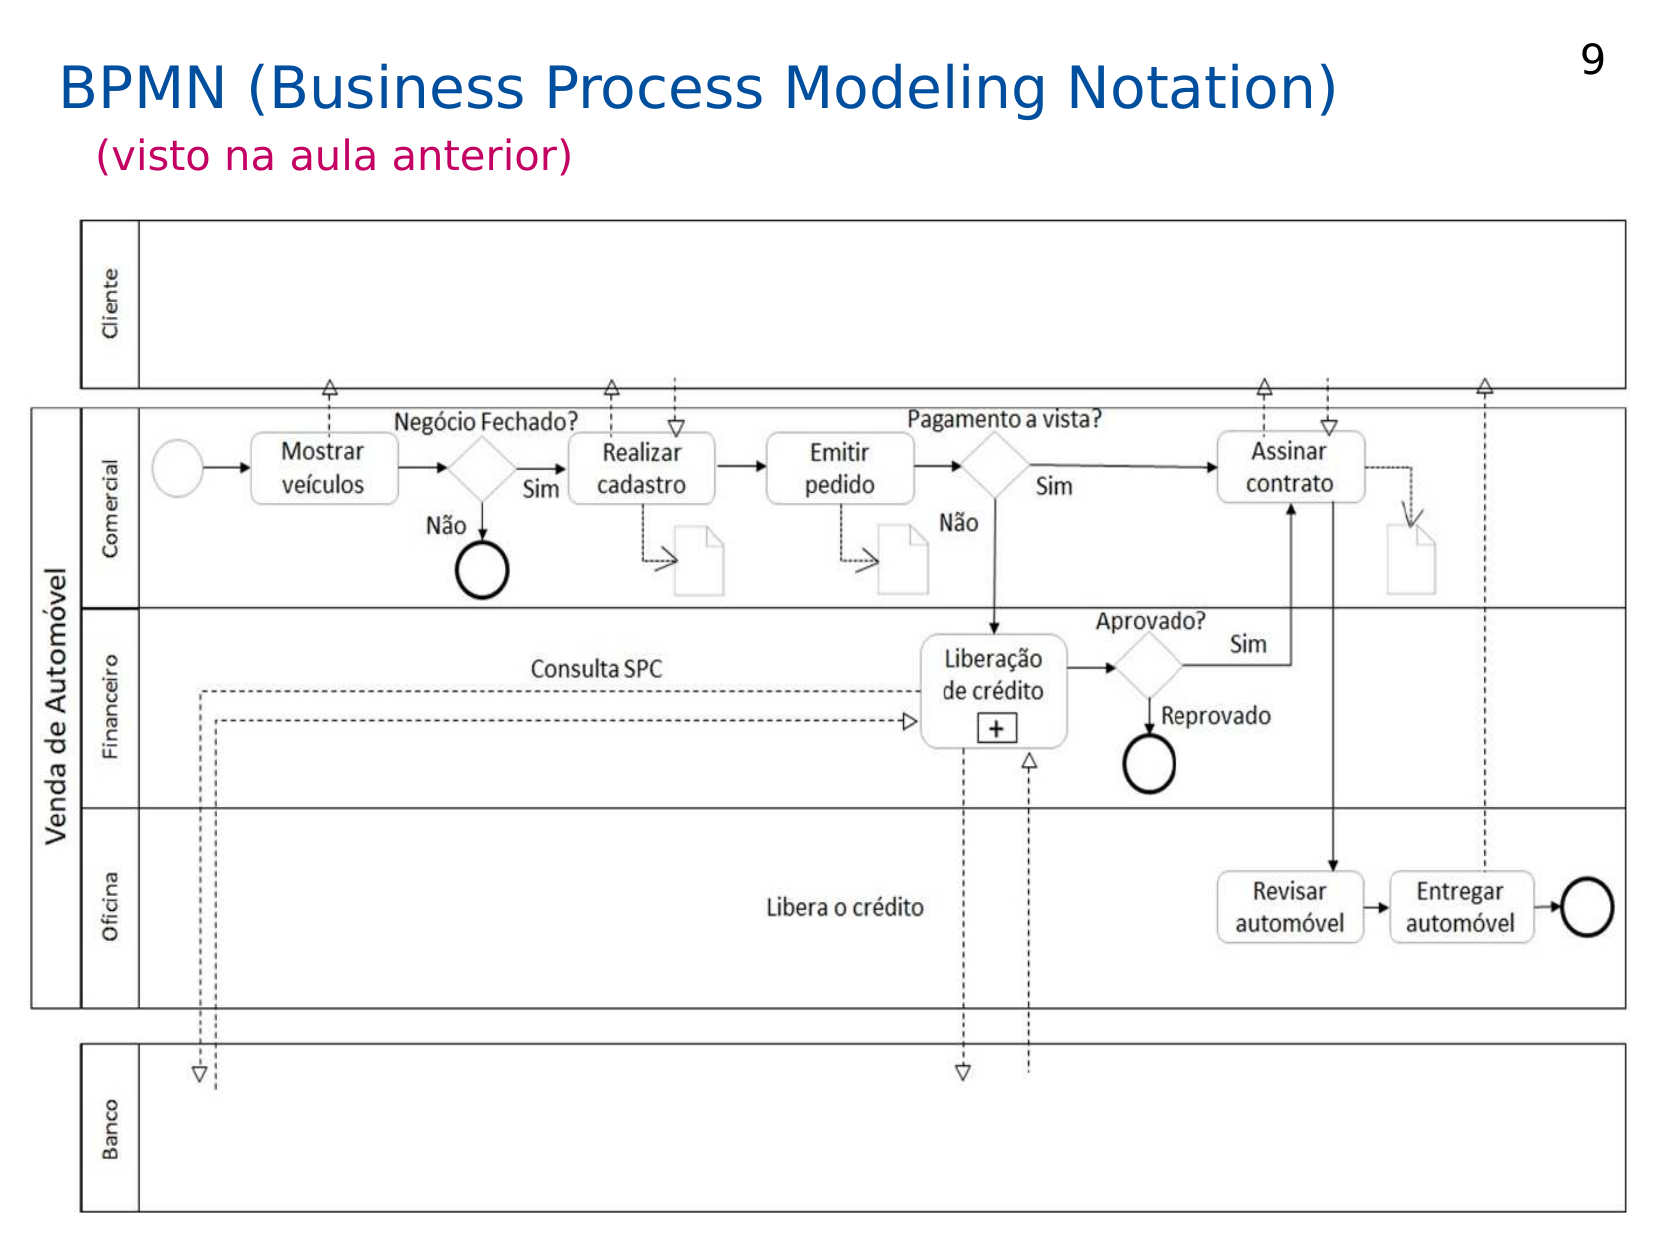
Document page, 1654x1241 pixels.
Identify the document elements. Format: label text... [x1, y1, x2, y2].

picture [21, 216, 1630, 1223]
text_box (visto na aula anterior) [80, 124, 590, 188]
title BPMN (Business Process Modeling Notation) [59, 29, 1506, 148]
